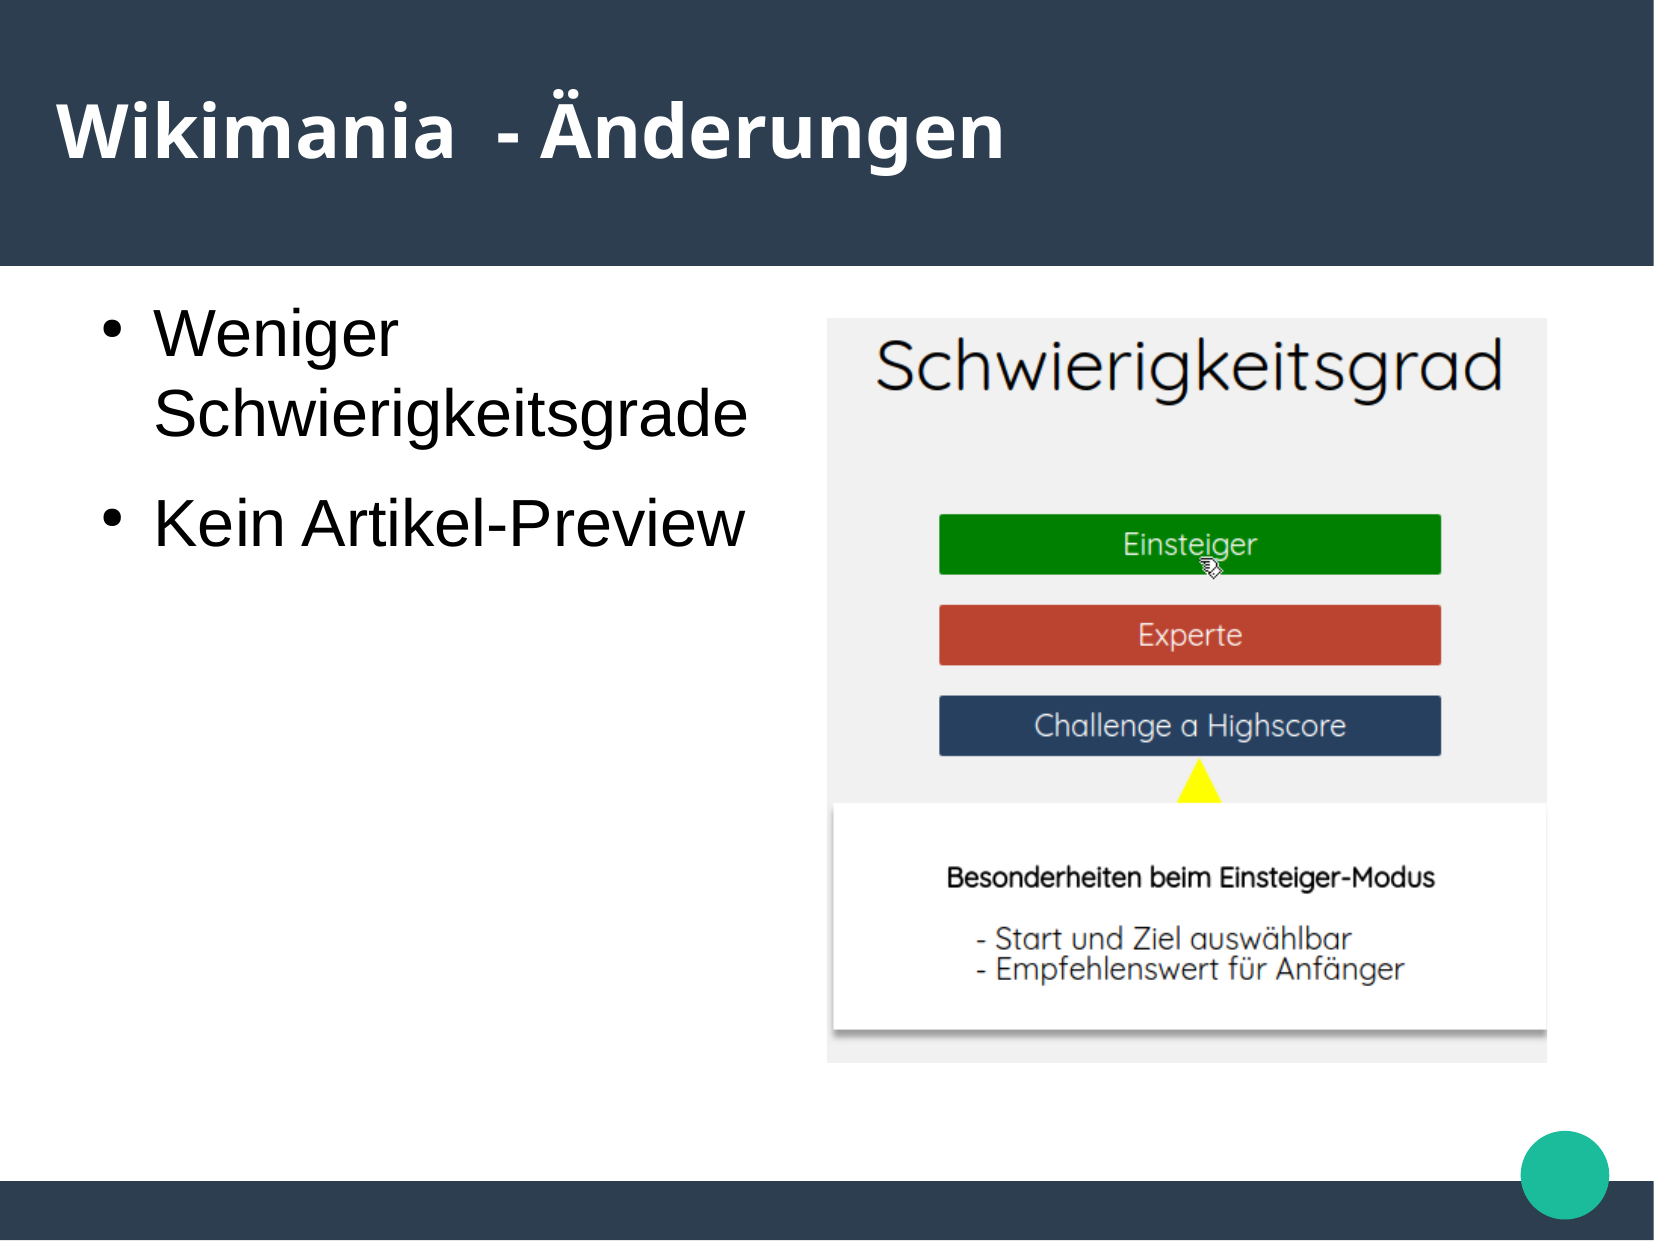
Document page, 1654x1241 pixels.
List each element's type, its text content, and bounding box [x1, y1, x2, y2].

picture [826, 318, 1548, 1063]
title Wikimania - Änderungen [56, 49, 1593, 207]
list Weniger Schwierigkeitsgrade Kein Artikel-Preview [82, 290, 809, 1010]
